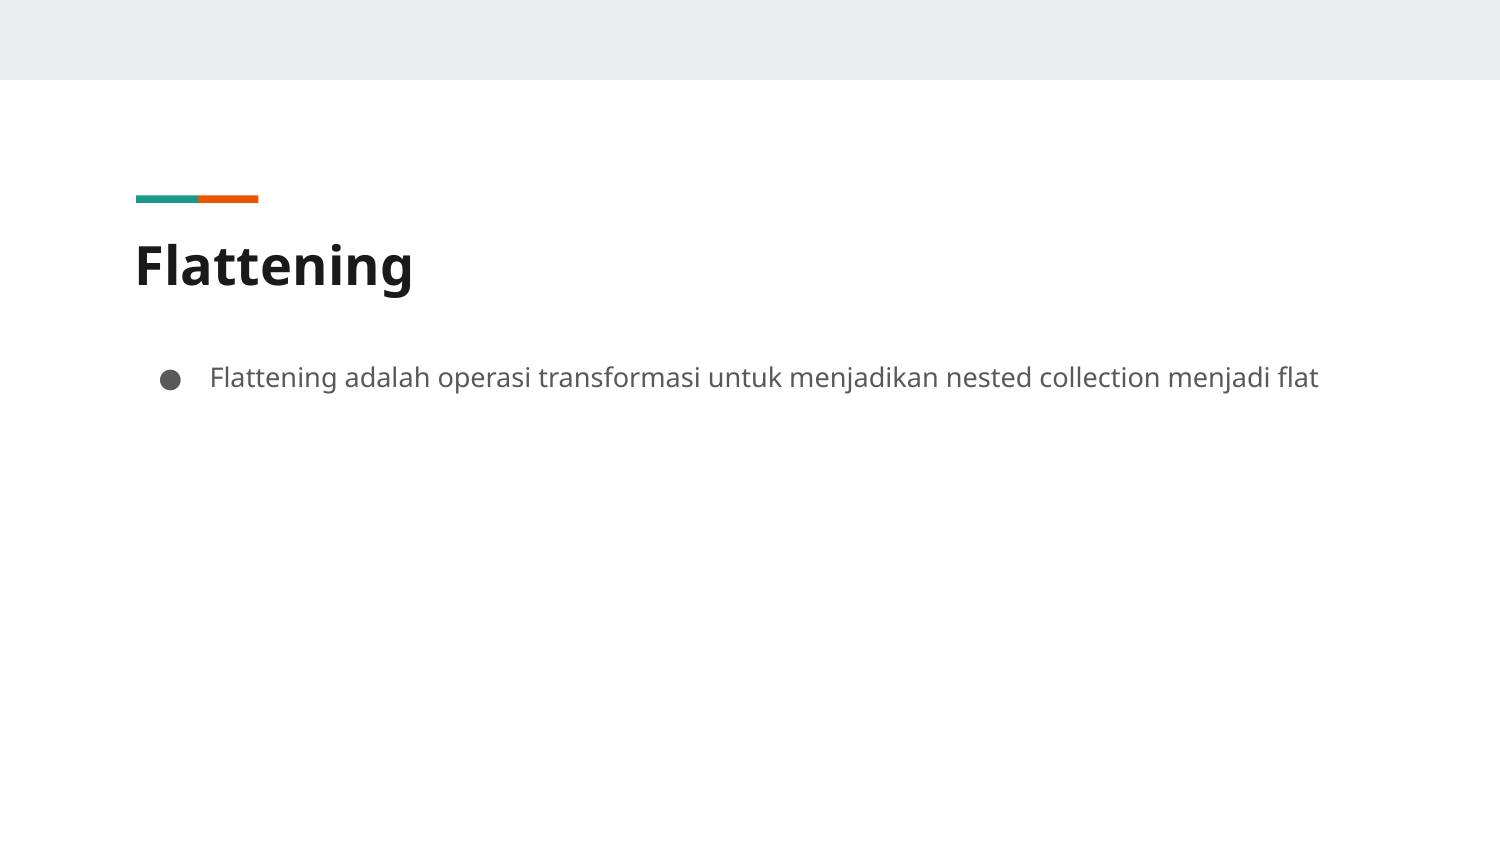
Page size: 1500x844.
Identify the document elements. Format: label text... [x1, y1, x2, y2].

title Flattening [119, 216, 1381, 305]
list Flattening adalah operasi transformasi untuk menjadikan nested collection menjadi flat [119, 341, 1381, 712]
